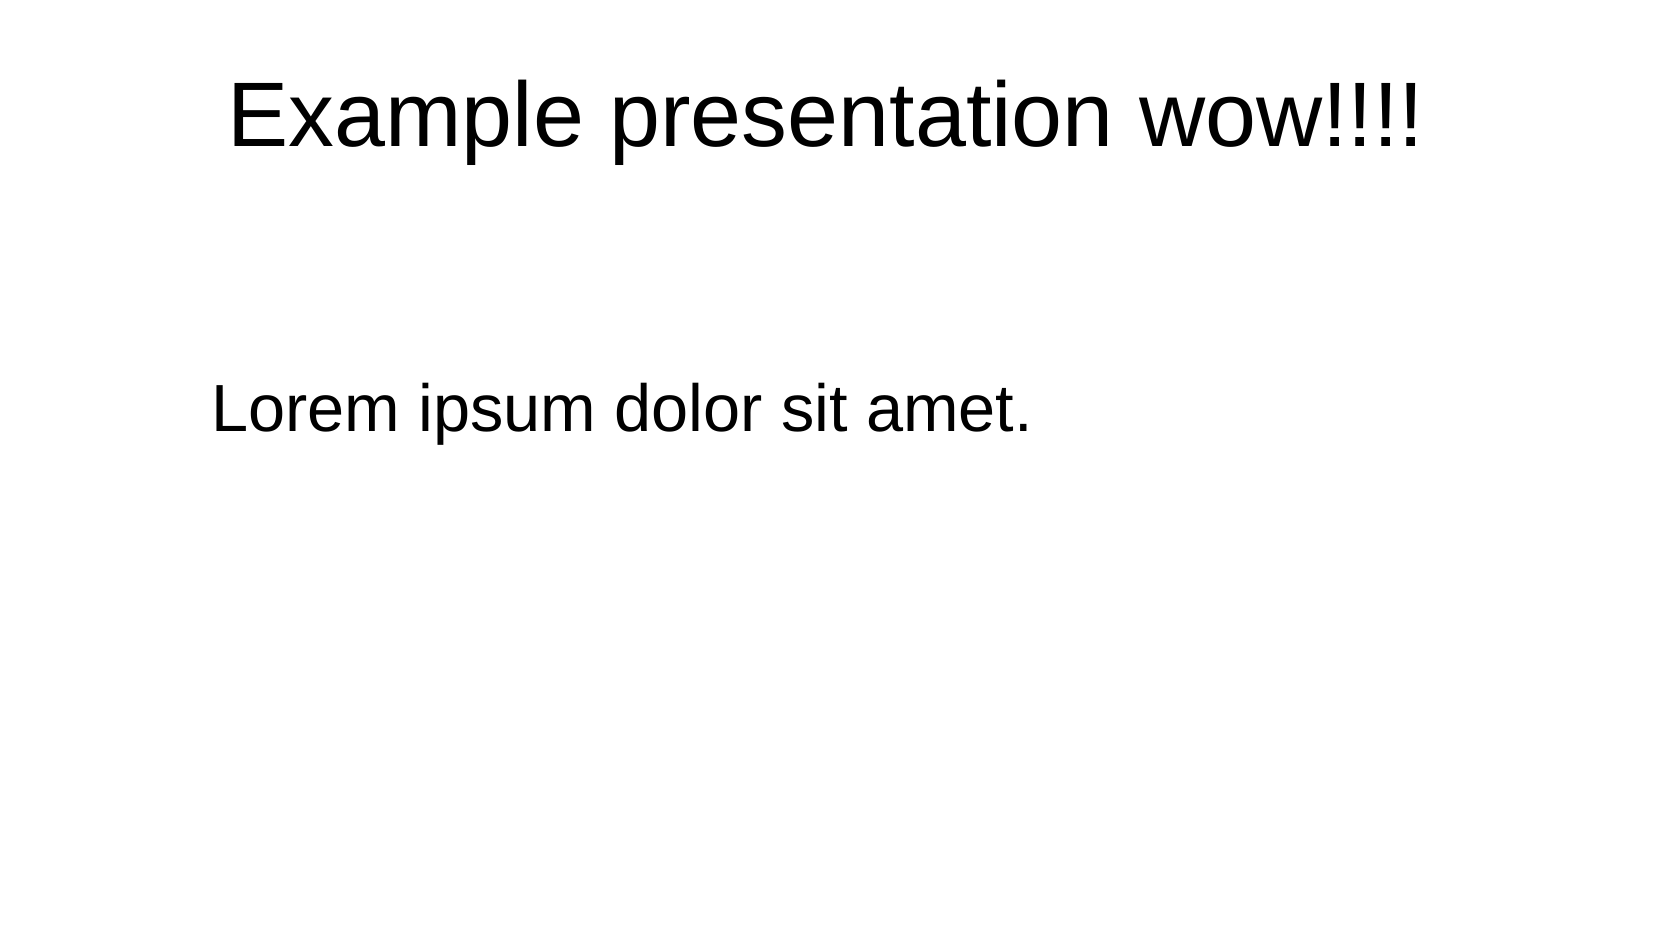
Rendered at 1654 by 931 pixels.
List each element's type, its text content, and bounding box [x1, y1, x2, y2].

subtitle Lorem ipsum dolor sit amet. [82, 217, 1163, 601]
title Example presentation wow!!!! [82, 37, 1571, 193]
